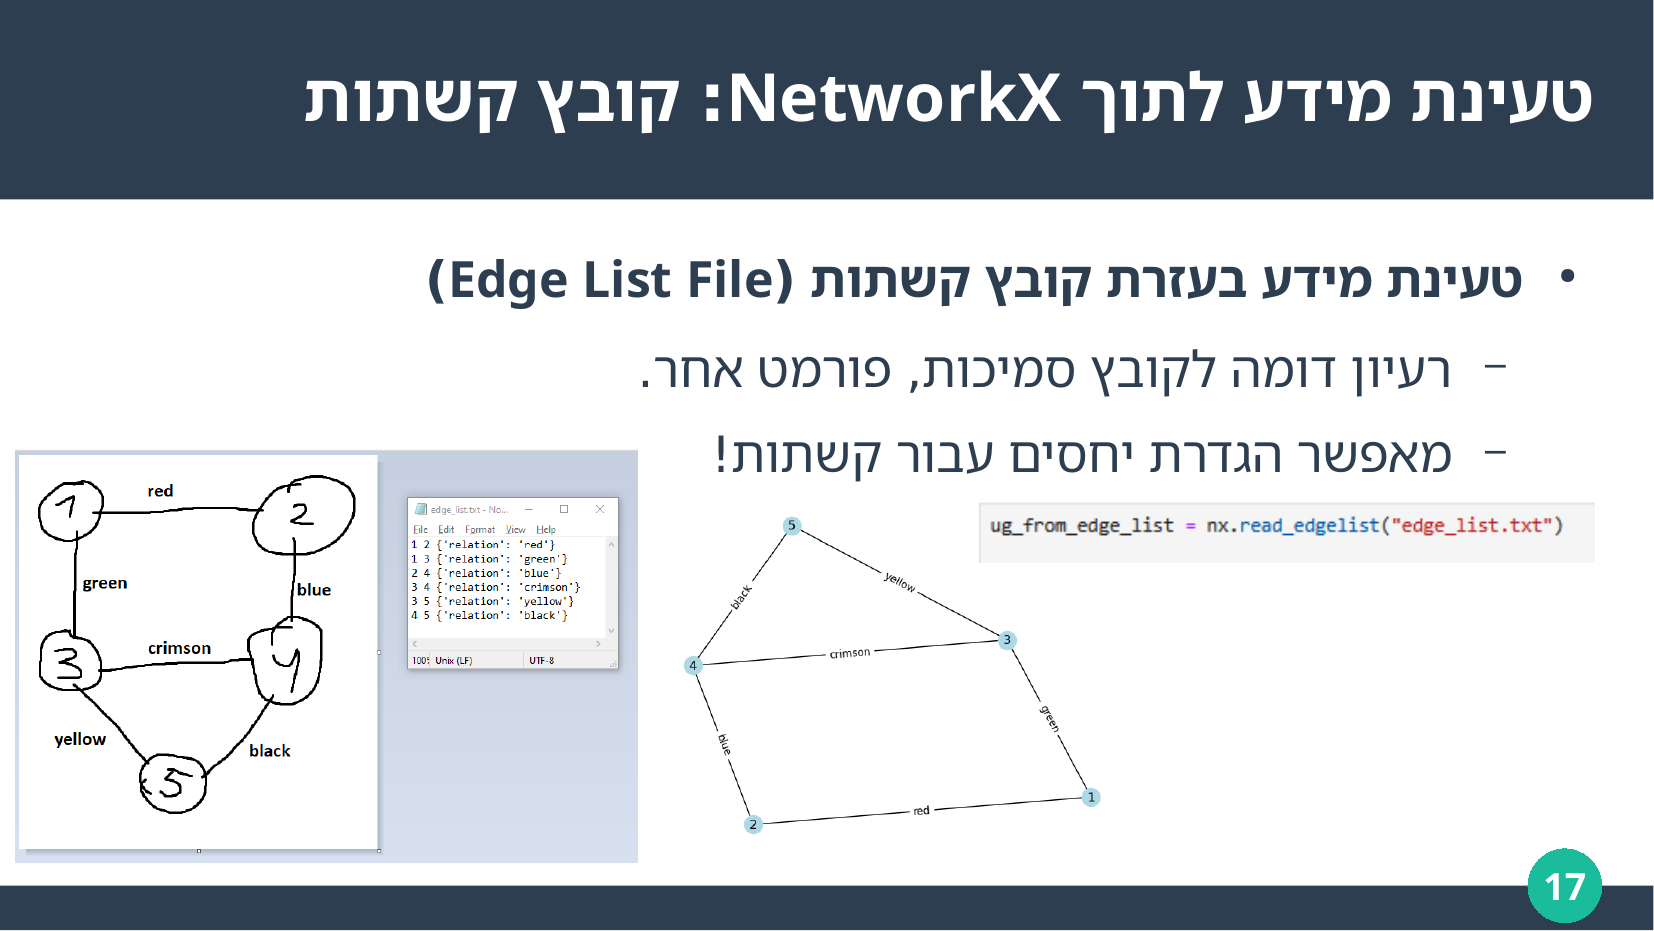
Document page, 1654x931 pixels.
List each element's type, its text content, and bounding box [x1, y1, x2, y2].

list טעינת מידע בעזרת קובץ קשתות (Edge List File) רעיון דומה לקובץ סמיכות, פורמט אחר. מאפשר הגדרת יחסים עבור קשתות! [58, 243, 1595, 864]
picture [15, 449, 638, 863]
title טעינת מידע לתוך NetworkX: קובץ קשתות [58, 36, 1595, 155]
picture [643, 487, 1595, 863]
